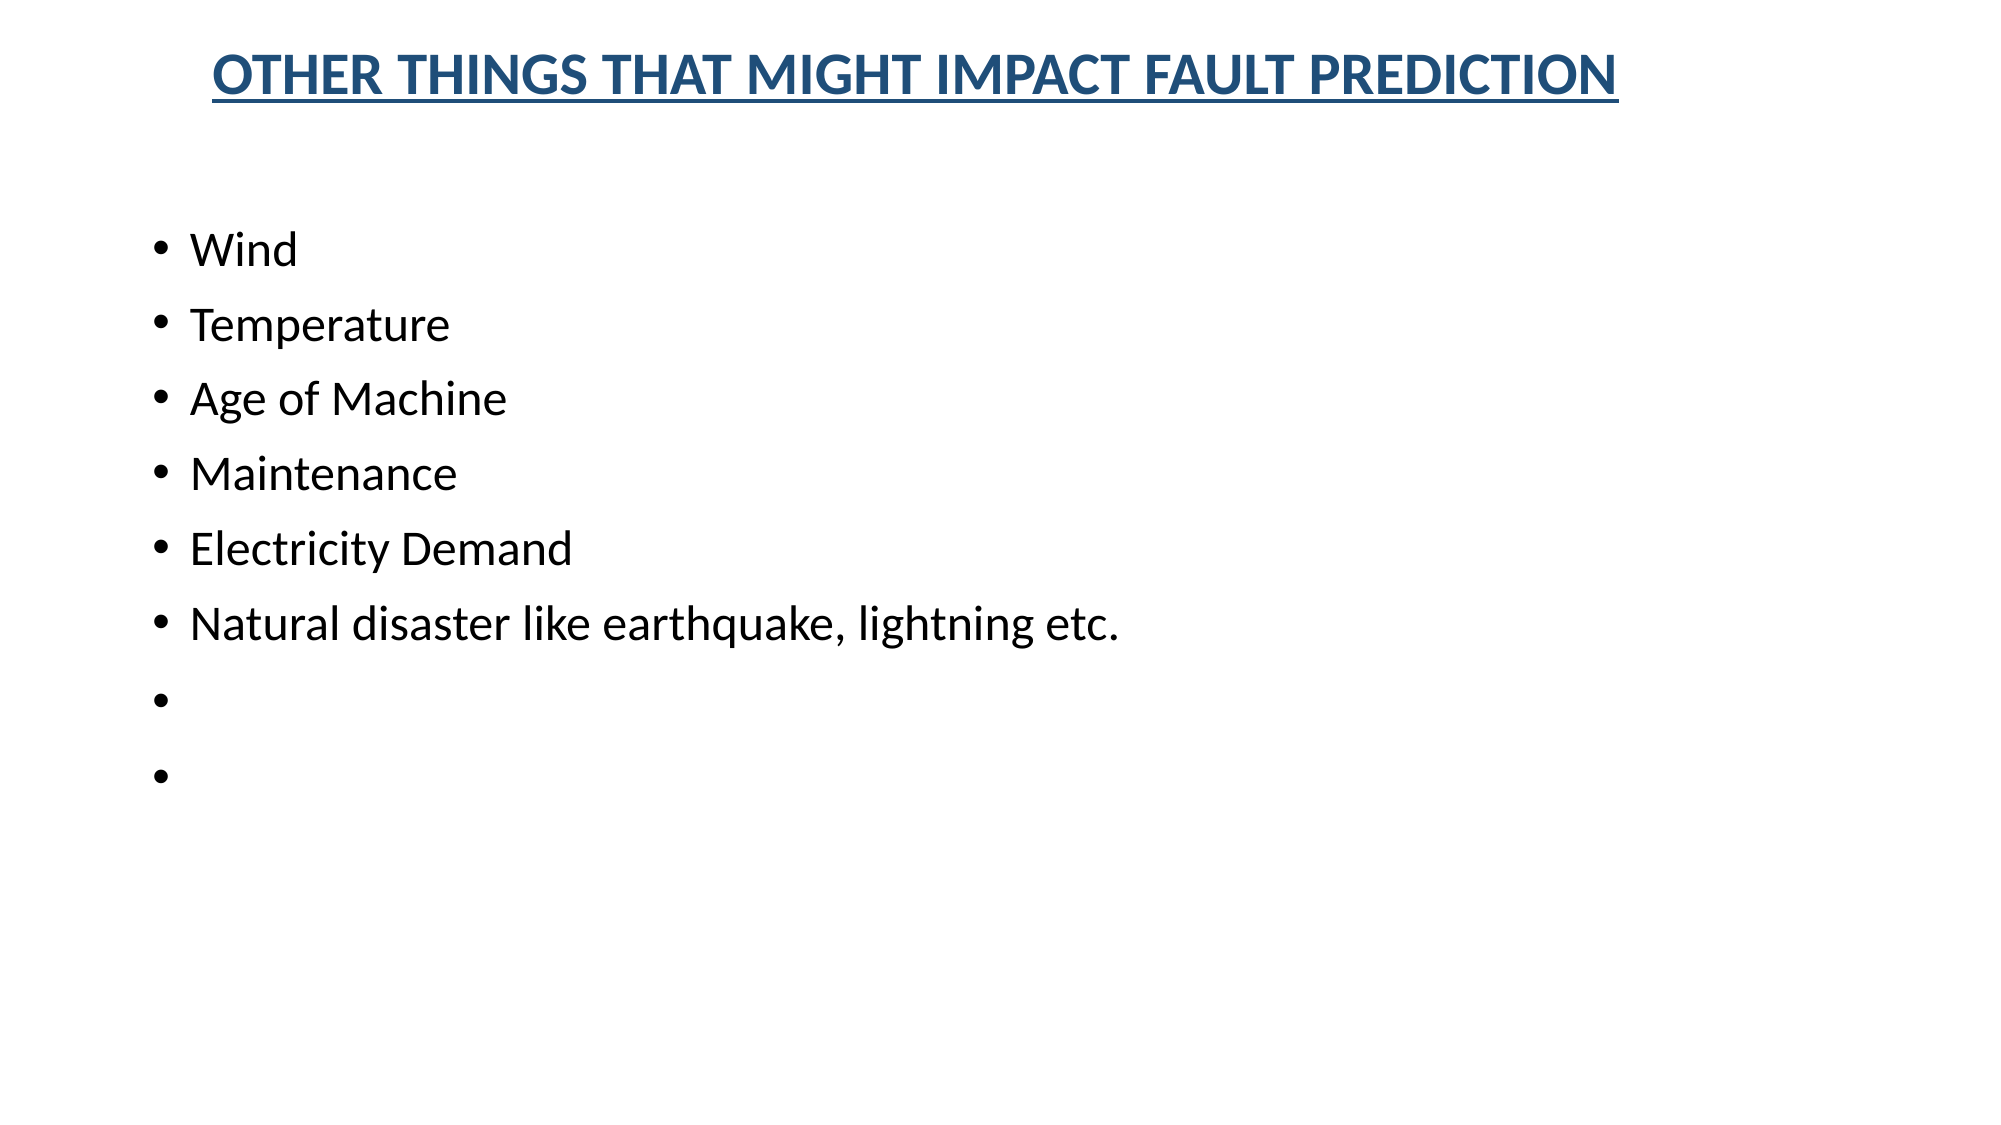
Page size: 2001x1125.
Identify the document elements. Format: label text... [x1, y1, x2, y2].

list OTHER THINGS THAT MIGHT IMPACT FAULT PREDICTION Wind Temperature Age of Machine Maintenance Electricity Demand Natural disaster like earthquake, lightning etc. [137, 29, 1863, 1014]
